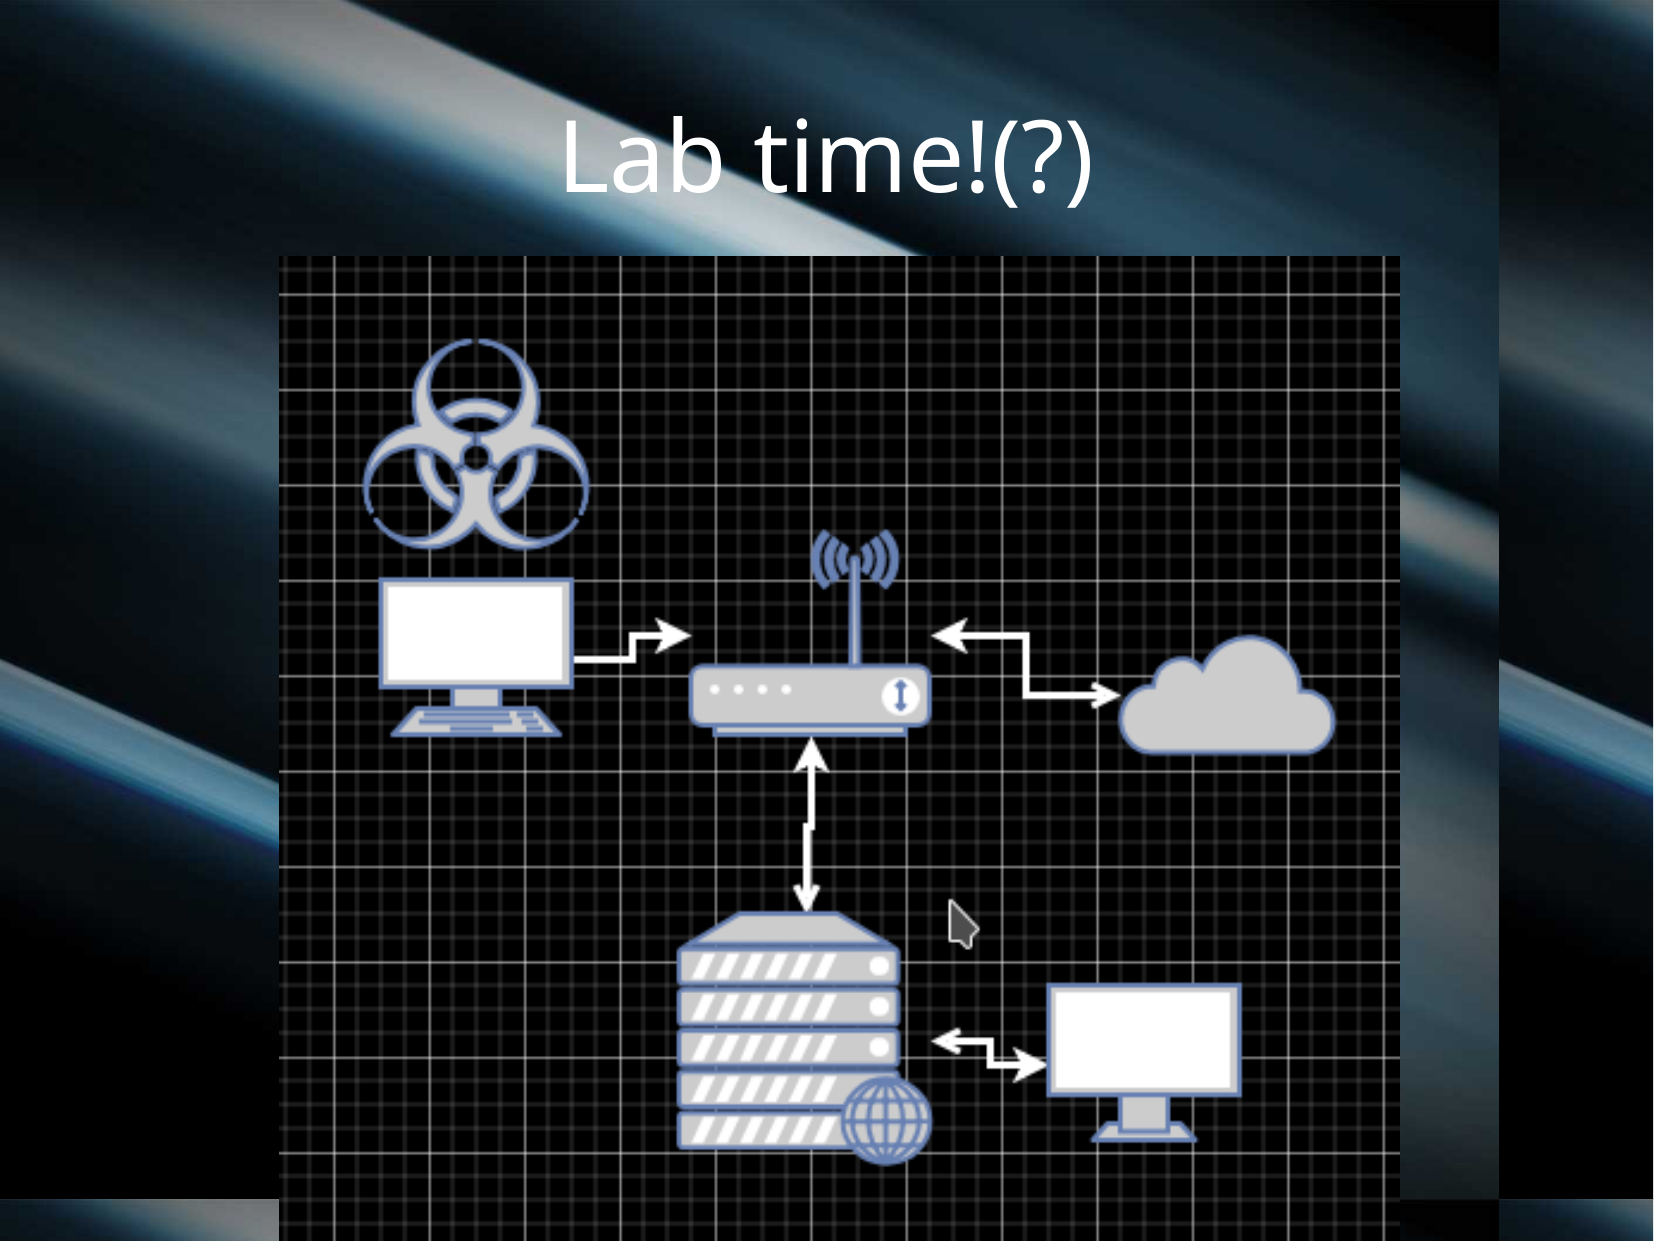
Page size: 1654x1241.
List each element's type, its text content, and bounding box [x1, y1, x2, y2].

title Lab time!(?) [82, 49, 1571, 257]
picture [0, 0, 1654, 1241]
